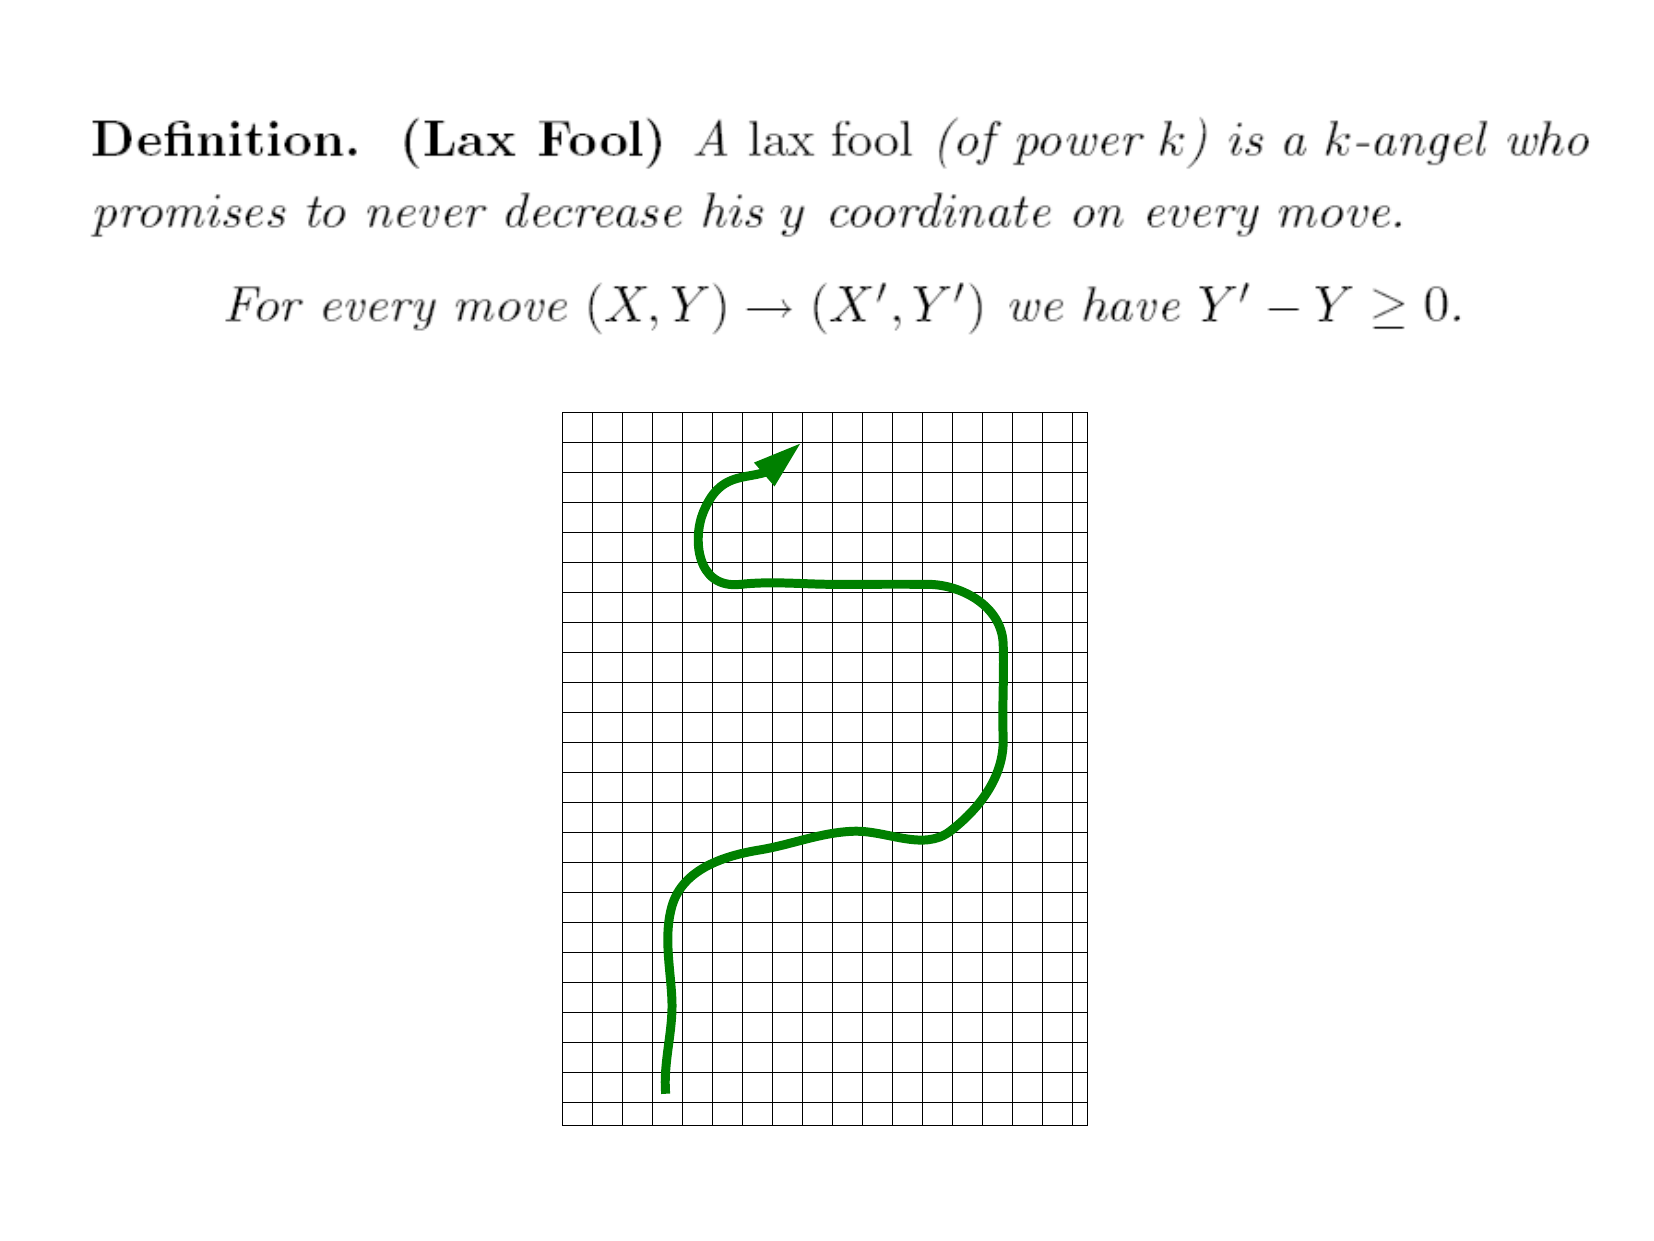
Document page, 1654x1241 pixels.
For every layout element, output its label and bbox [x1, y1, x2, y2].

picture [71, 112, 1613, 353]
text_box [562, 412, 1088, 1126]
